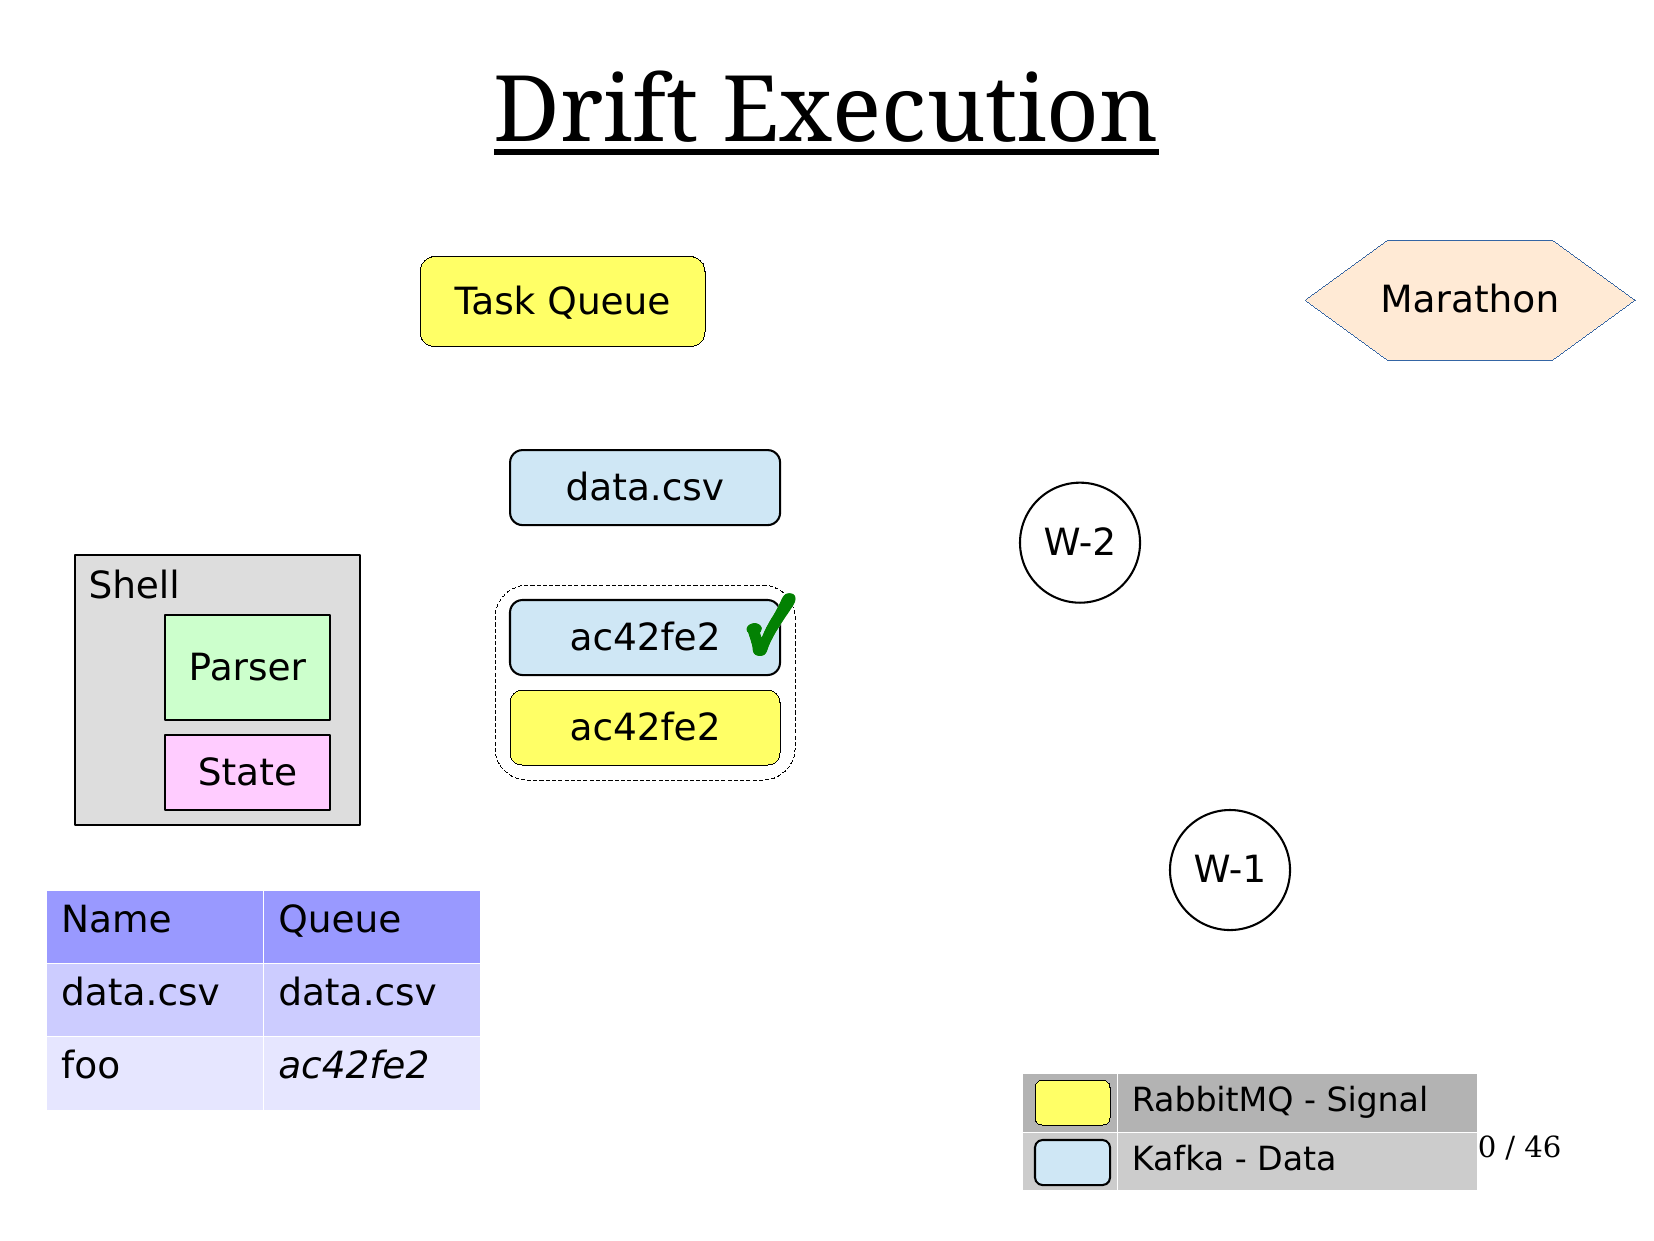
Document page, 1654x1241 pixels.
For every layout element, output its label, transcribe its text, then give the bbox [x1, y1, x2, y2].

text_box State [165, 735, 331, 811]
text_box [495, 585, 796, 781]
table_cell Kafka - Data [1118, 1133, 1477, 1190]
table_cell data.csv [264, 964, 480, 1036]
picture [731, 585, 811, 664]
text_box [1035, 1080, 1111, 1126]
table_header RabbitMQ - Signal [1118, 1074, 1477, 1132]
table_header Queue [264, 891, 480, 963]
text_box W-2 [1020, 482, 1141, 603]
text_box Task Queue [420, 256, 706, 347]
title Drift Execution [82, 2, 1571, 211]
text_box Parser [165, 615, 331, 721]
text_box [75, 555, 361, 826]
text_box [1035, 1140, 1111, 1186]
table_cell foo [47, 1037, 263, 1110]
text_box Shell [73, 556, 196, 616]
table_cell [1023, 1133, 1117, 1190]
text_box W-1 [1170, 810, 1291, 931]
table_header Name [47, 891, 263, 963]
table_cell data.csv [47, 964, 263, 1036]
table_header [1023, 1074, 1117, 1132]
text_box Marathon [1305, 240, 1636, 361]
table_cell ac42fe2 [264, 1037, 480, 1110]
text_box data.csv [510, 450, 781, 526]
